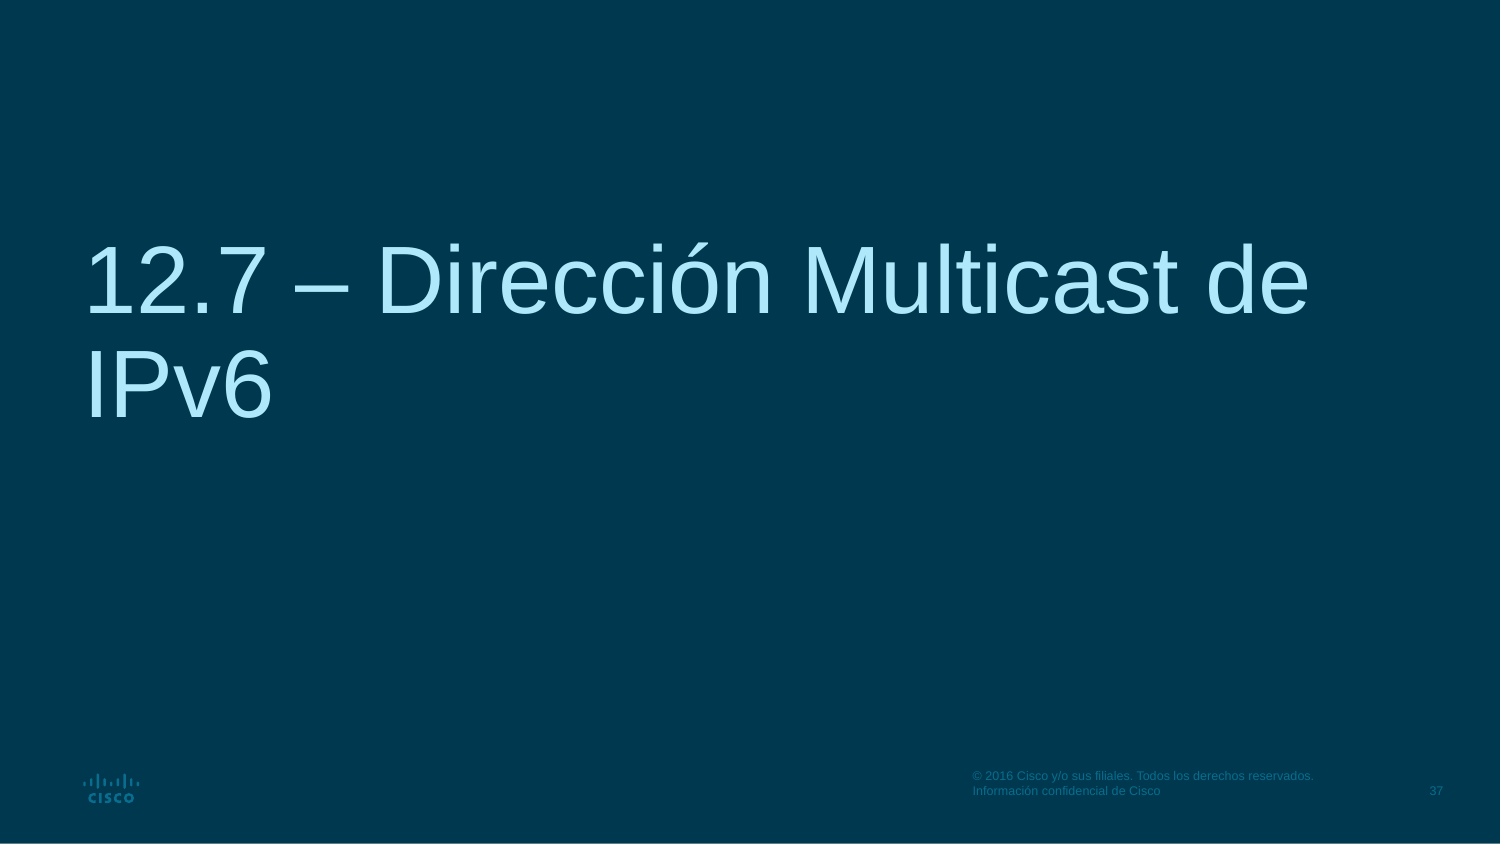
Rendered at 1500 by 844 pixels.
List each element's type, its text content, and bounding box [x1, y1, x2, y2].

title 12.7 – Dirección Multicast de IPv6 [68, 286, 1427, 446]
